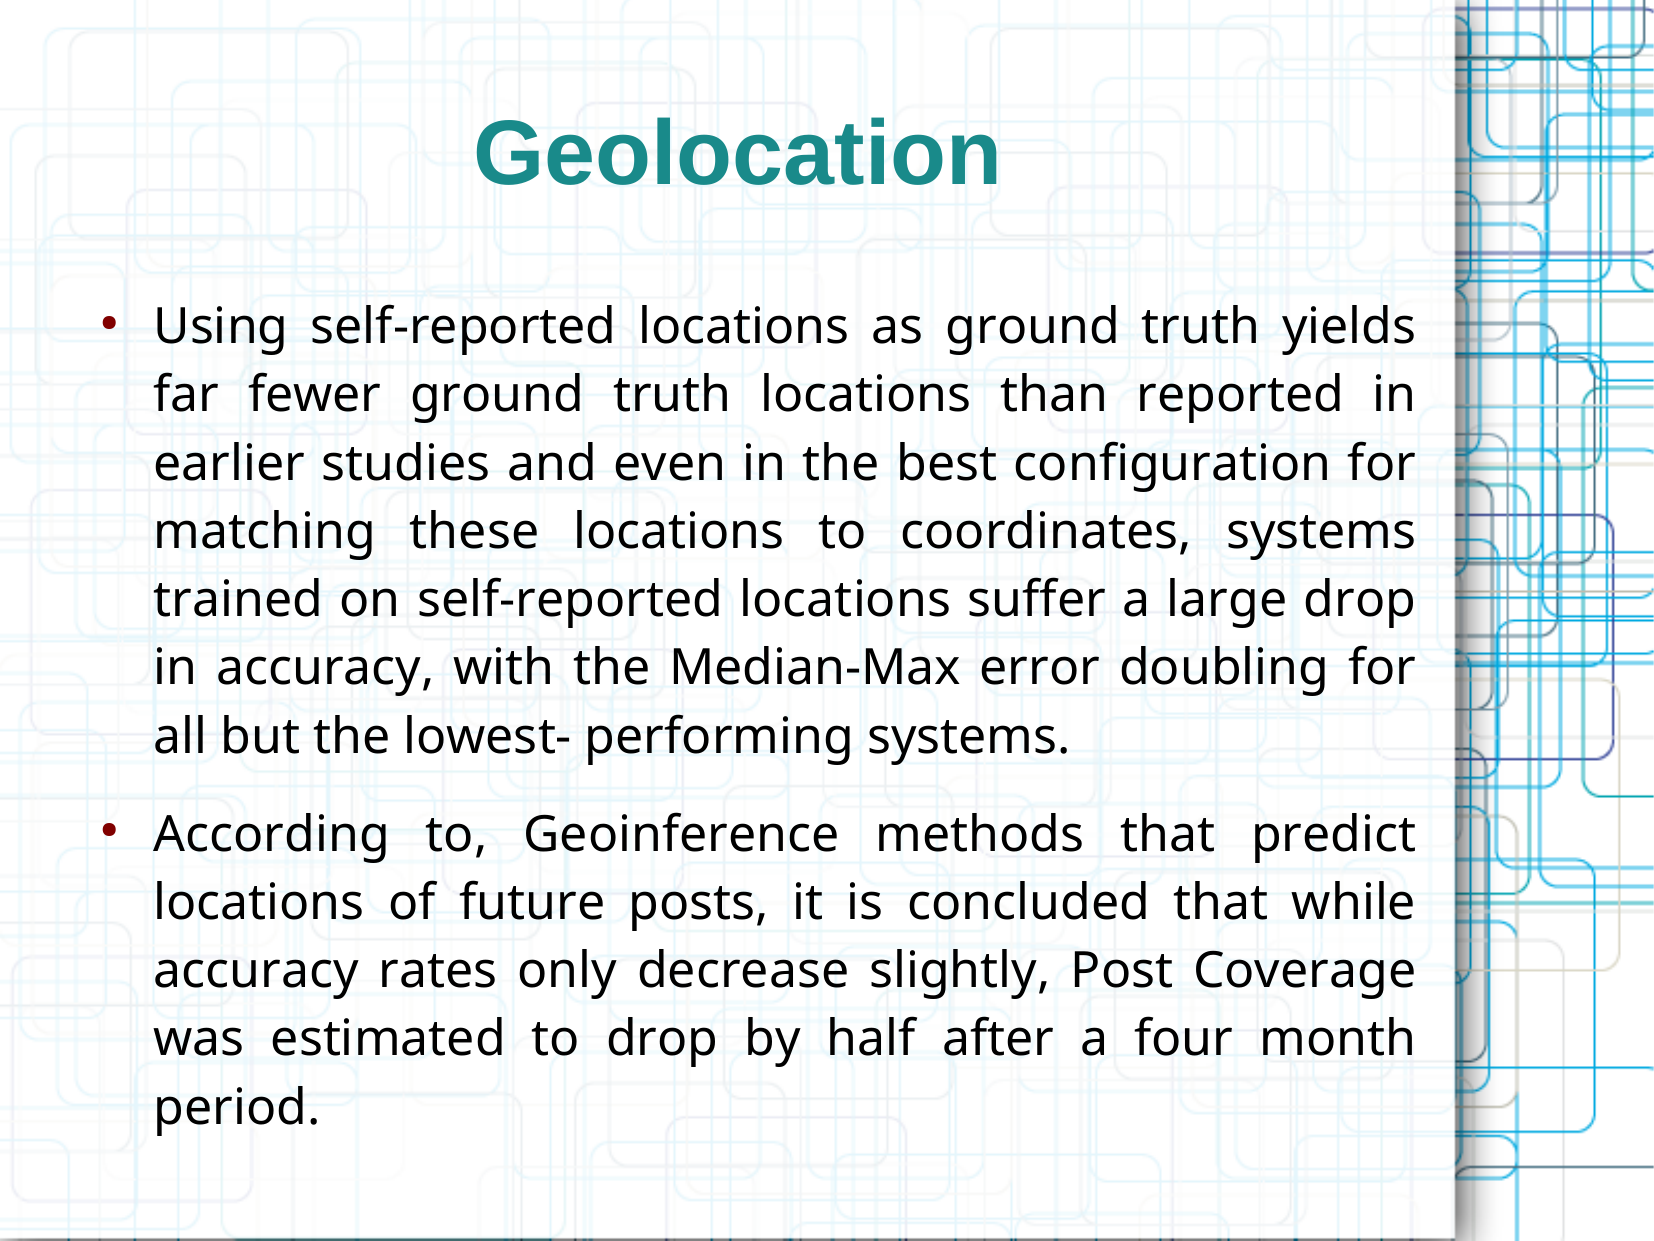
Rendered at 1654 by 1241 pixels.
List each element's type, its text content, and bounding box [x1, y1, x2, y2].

picture [0, 0, 1654, 1241]
title Geolocation [59, 49, 1418, 257]
list Using self-reported locations as ground truth yields far fewer ground truth locations than reported in earlier studies and even in the best configuration for matching these locations to coordinates, systems trained on self-reported locations suffer a large drop in accuracy, with the Median-Max error doubling for all but the lowest- performing systems. According to, Geoinference methods that predict locations of future posts, it is concluded that while accuracy rates only decrease slightly, Post Coverage was estimated to drop by half after a four month period. [82, 290, 1418, 1058]
